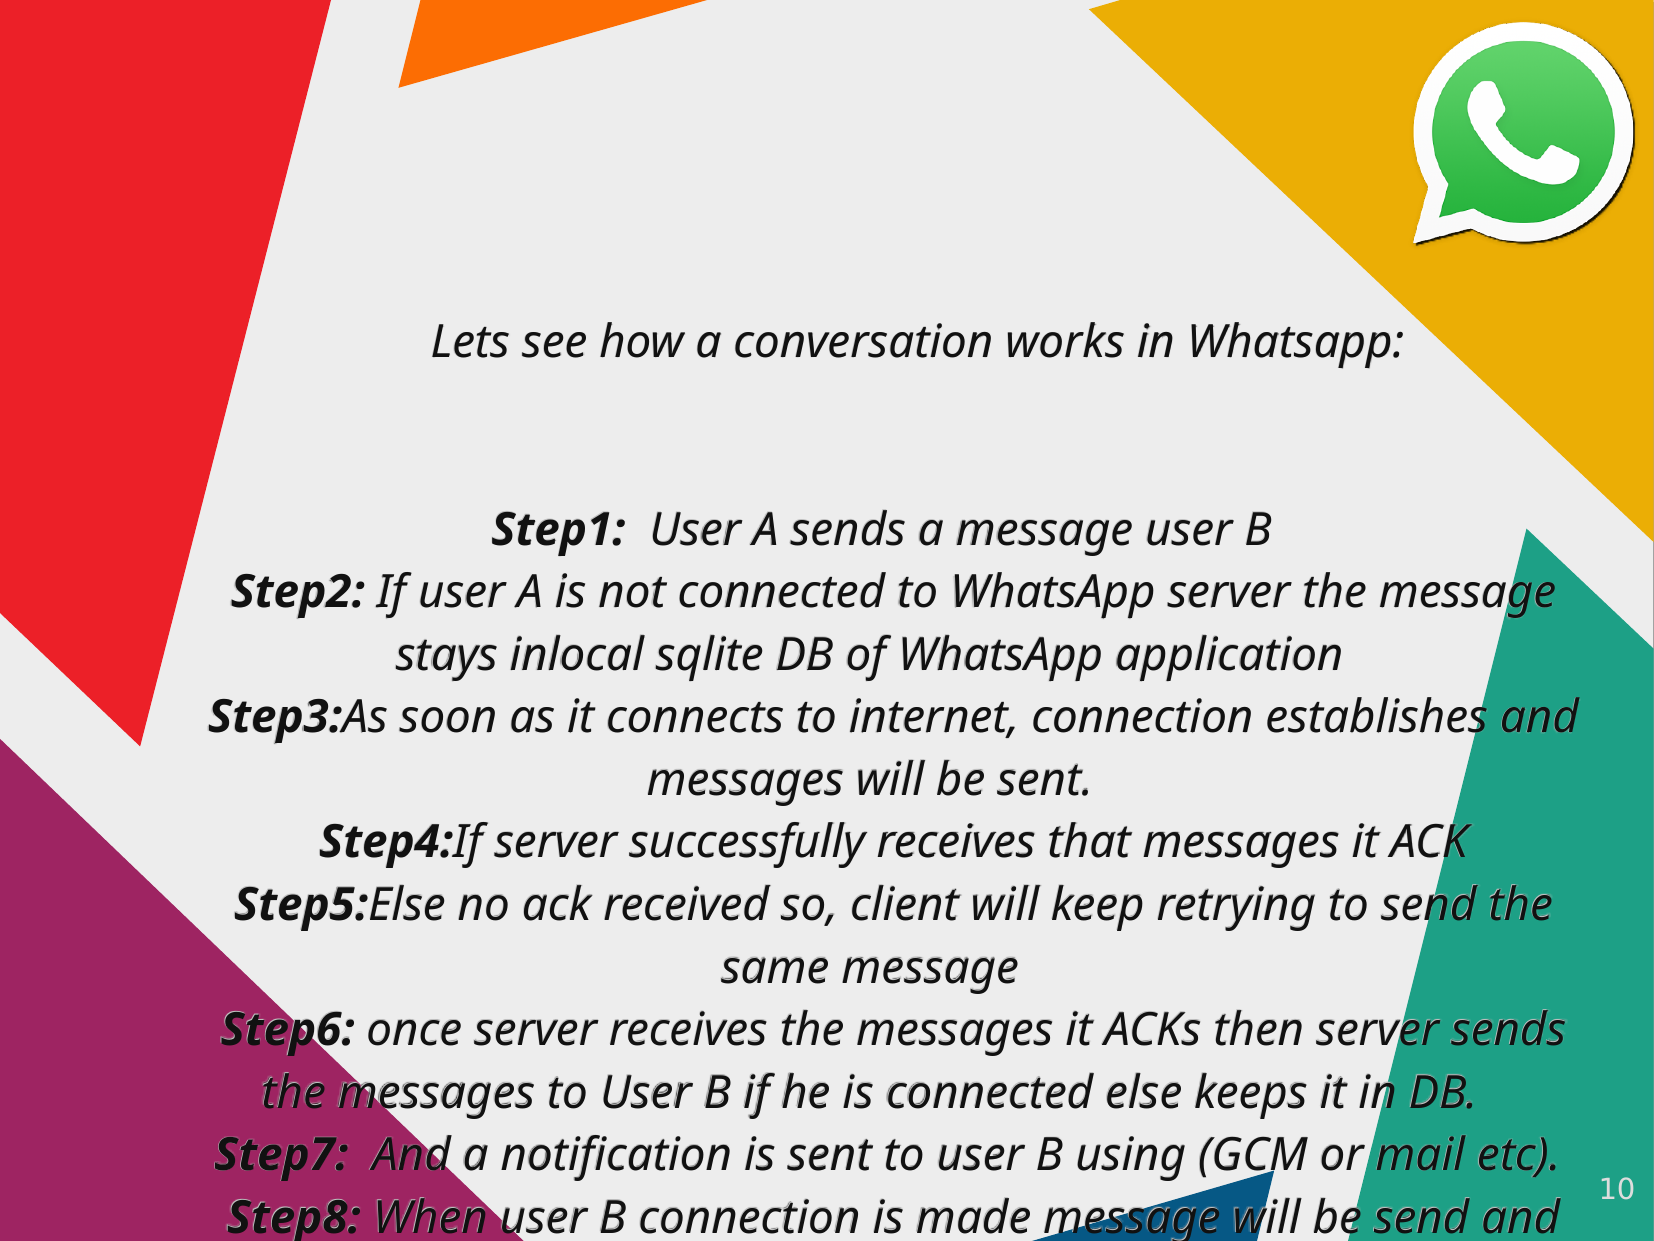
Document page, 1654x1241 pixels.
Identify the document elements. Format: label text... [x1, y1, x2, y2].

picture [1232, 0, 1654, 318]
text_box Lets see how a conversation works in Whatsapp: Step1: User A sends a message user B Step2: If user A is not connected to WhatsApp server the message stays inlocal sqlite DB of WhatsApp application Step3:As soon as it connects to internet, connection establishes and messages will be sent. Step4:If server successfully receives that messages it ACK Step5:Else no ack received so, client will keep retrying to send the same message Step6: once server receives the messages it ACKs then server sends the messages to User B if he is connected else keeps it in DB. Step7: And a notification is sent to user B using (GCM or mail etc). Step8: When user B connection is made message will be send and delivered ACK will be sent to user A Step9:When user B reads , User B client ACK the server and server READ ACK to USER A [123, 301, 1616, 1140]
